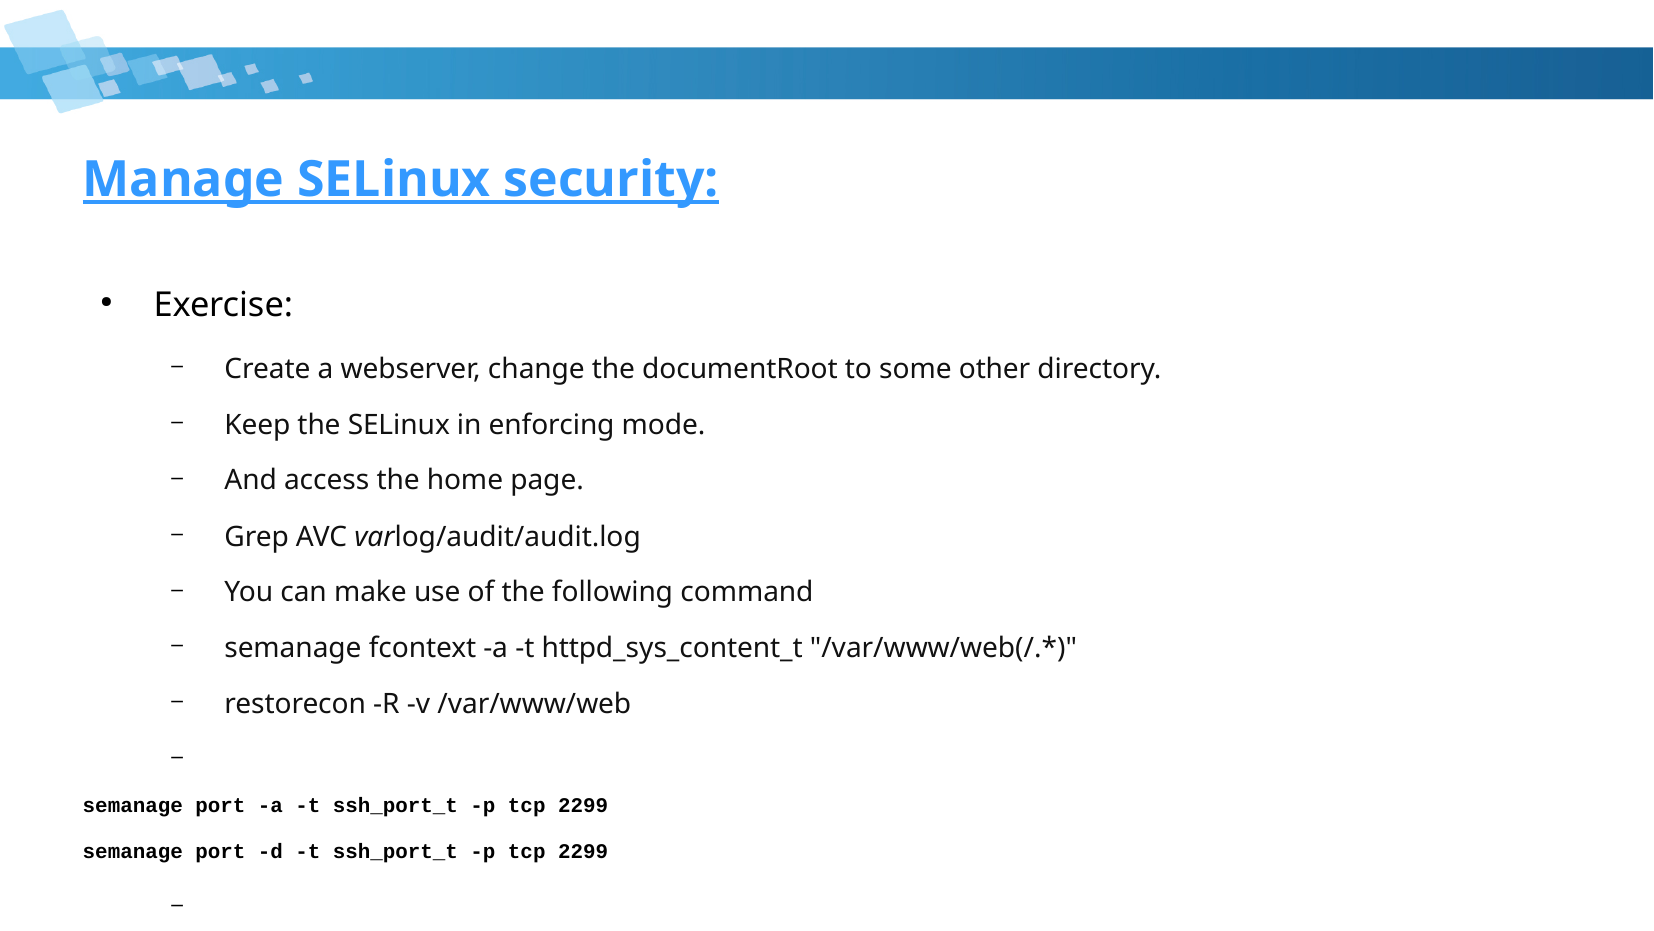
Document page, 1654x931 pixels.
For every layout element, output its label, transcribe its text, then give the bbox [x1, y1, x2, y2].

list Exercise: Create a webserver, change the documentRoot to some other directory. Keep the SELinux in enforcing mode. And access the home page. Grep AVC varlog/audit/audit.log You can make use of the following command semanage fcontext -a -t httpd_sys_content_t "/var/www/web(/.*)" restorecon -R -v /var/www/web semanage port -a -t ssh_port_t -p tcp 2299 semanage port -d -t ssh_port_t -p tcp 2299 [82, 279, 1571, 855]
title Manage SELinux security: [82, 99, 1571, 255]
picture [0, 0, 1653, 929]
